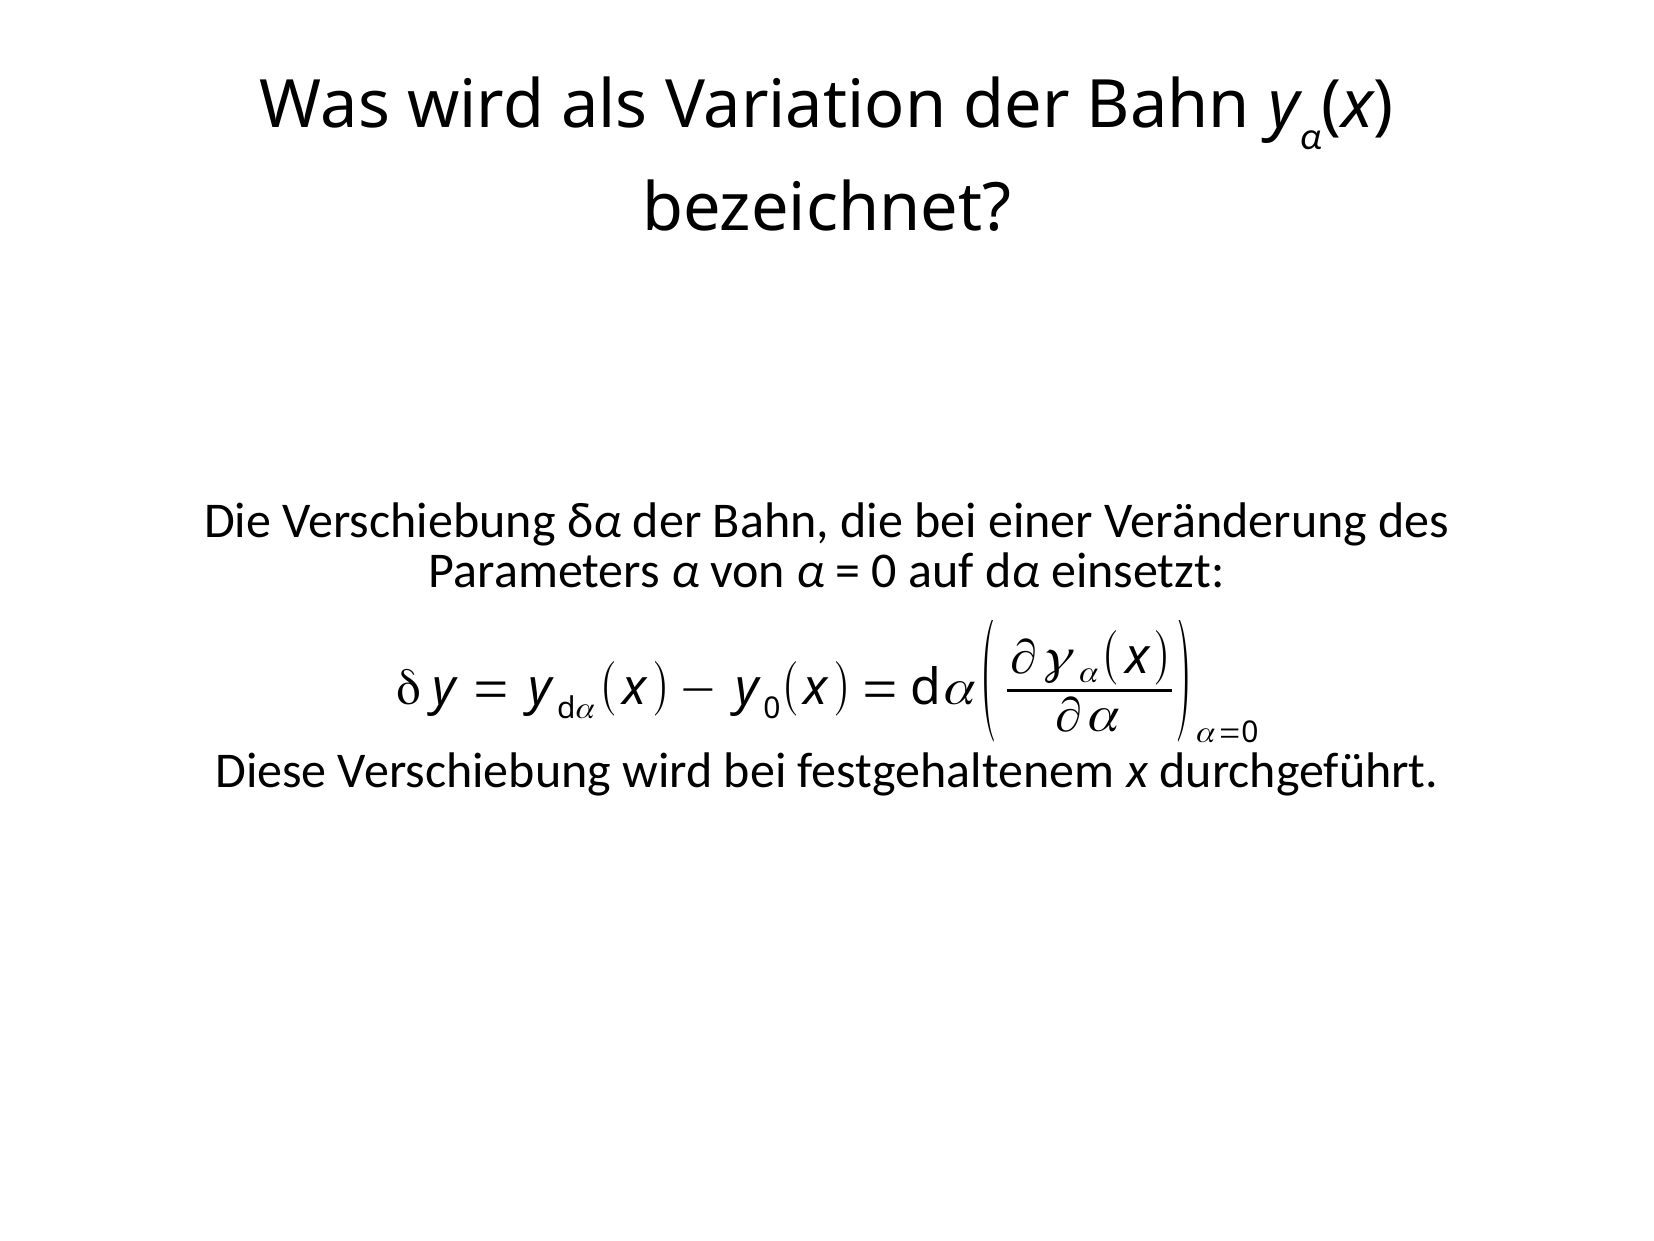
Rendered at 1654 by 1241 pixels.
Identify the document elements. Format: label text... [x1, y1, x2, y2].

title Was wird als Variation der Bahn yα(x) bezeichnet? [82, 49, 1571, 257]
subtitle Die Verschiebung δα der Bahn, die bei einer Veränderung des Parameters α von α = 0 auf dα einsetzt: Diese Verschiebung wird bei festgehaltenem x durchgeführt. [82, 290, 1571, 1010]
chart [389, 620, 1264, 750]
